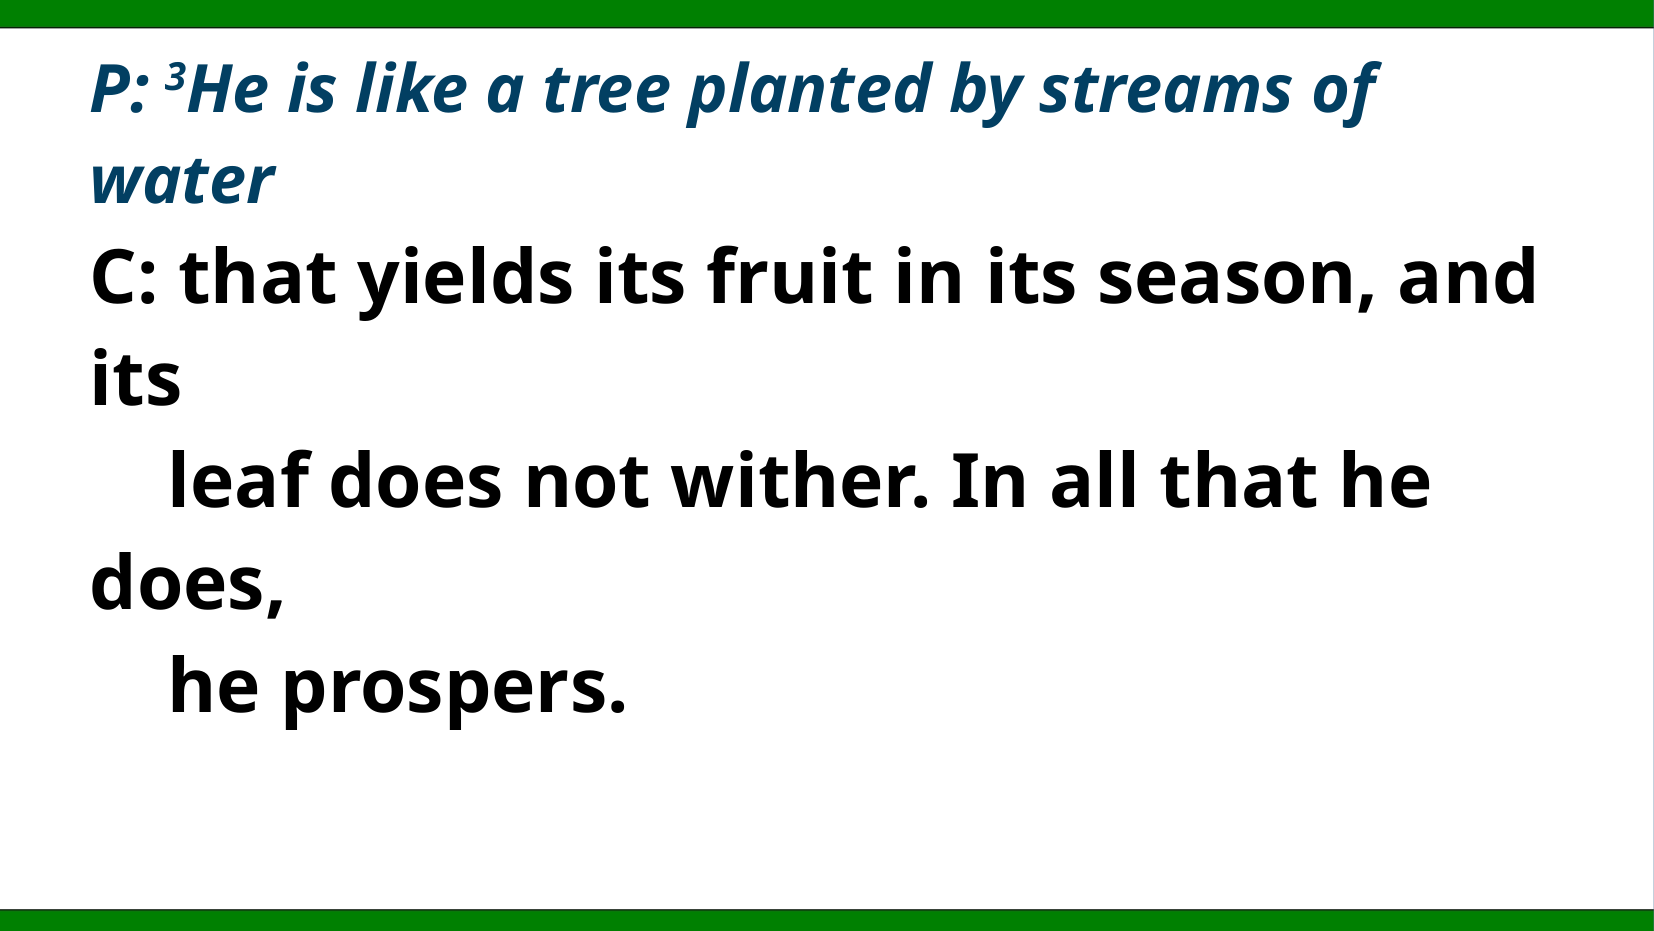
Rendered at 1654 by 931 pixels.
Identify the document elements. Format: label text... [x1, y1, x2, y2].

picture [0, 0, 1654, 931]
text_box P: 3He is like a tree planted by streams of water C: that yields its fruit in its season, and its leaf does not wither. In all that he does, he prospers. [75, 34, 1591, 438]
